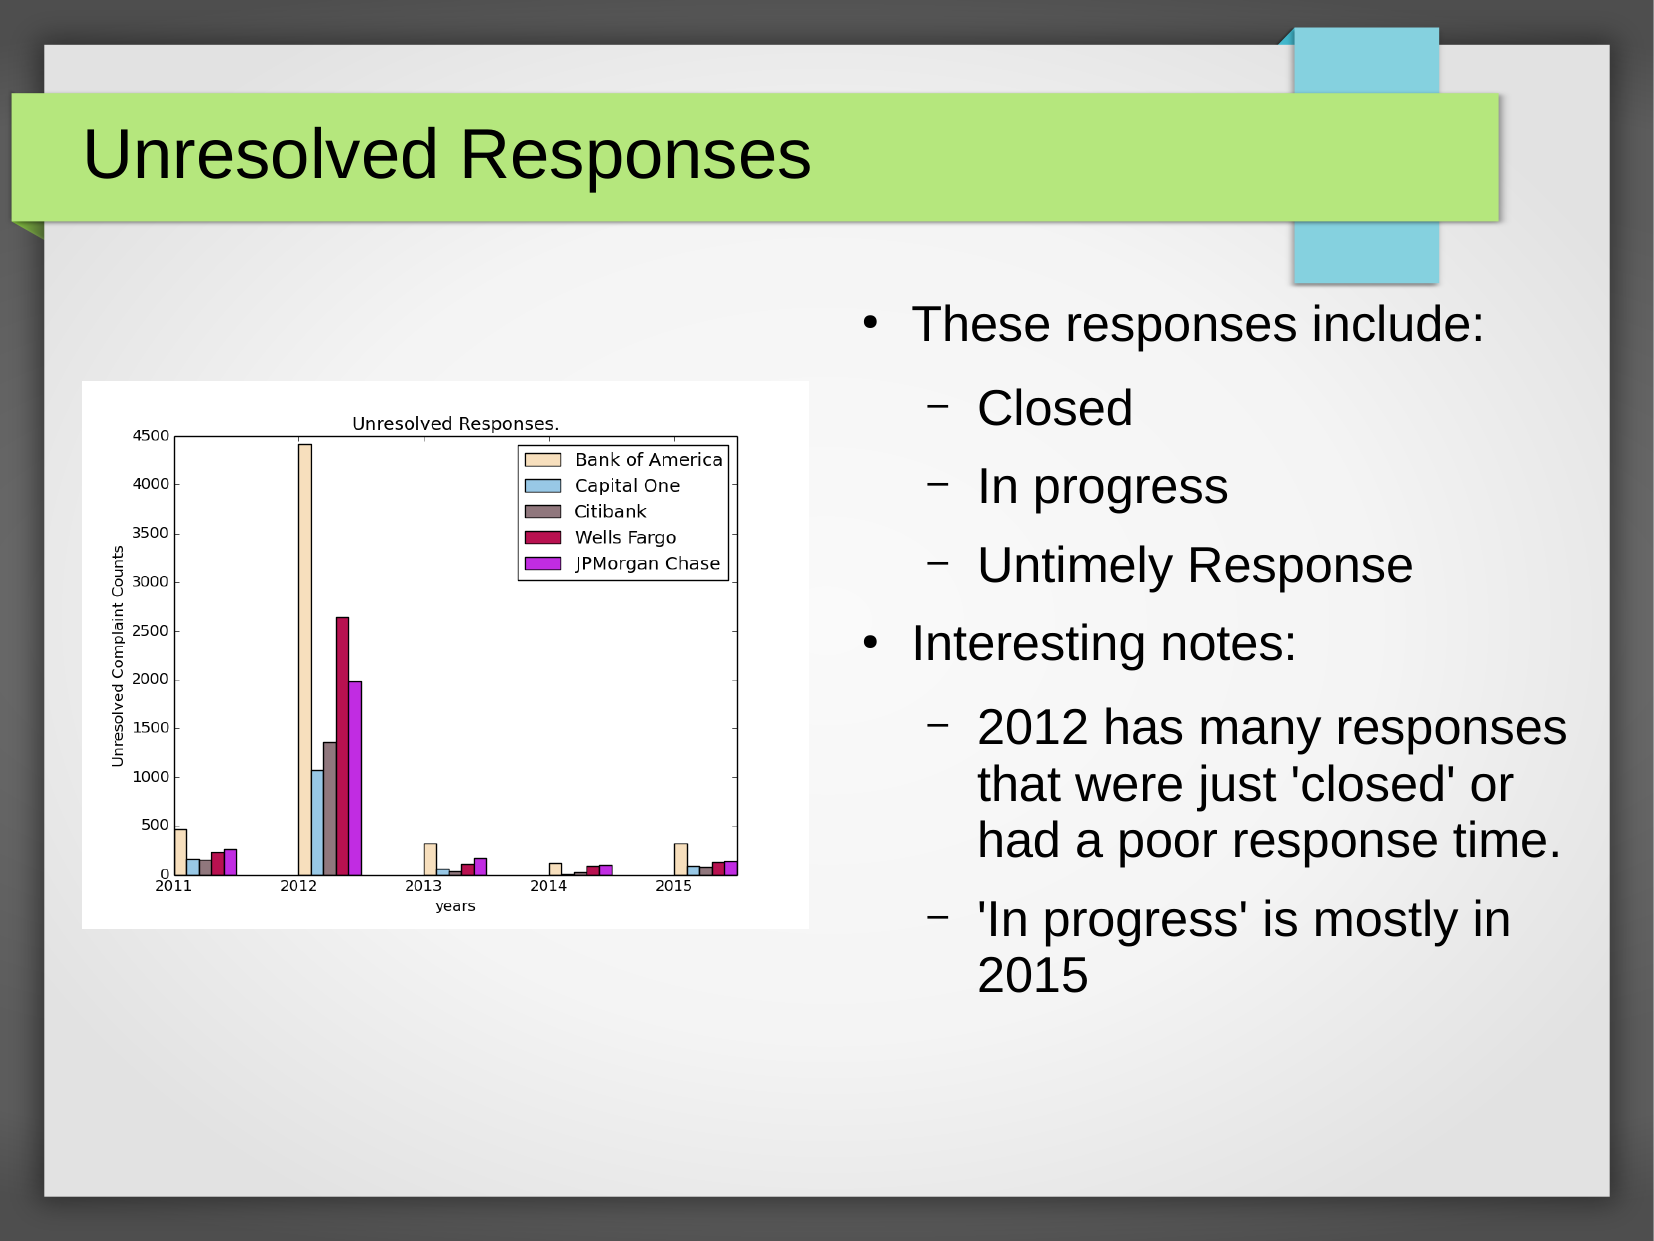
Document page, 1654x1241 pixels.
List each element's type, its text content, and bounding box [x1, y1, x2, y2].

list These responses include: Closed In progress Untimely Response Interesting notes: 2012 has many responses that were just 'closed' or had a poor response time. 'In progress' is mostly in 2015 [845, 295, 1572, 1015]
title Unresolved Responses [82, 94, 1264, 213]
picture [0, 0, 1654, 1241]
